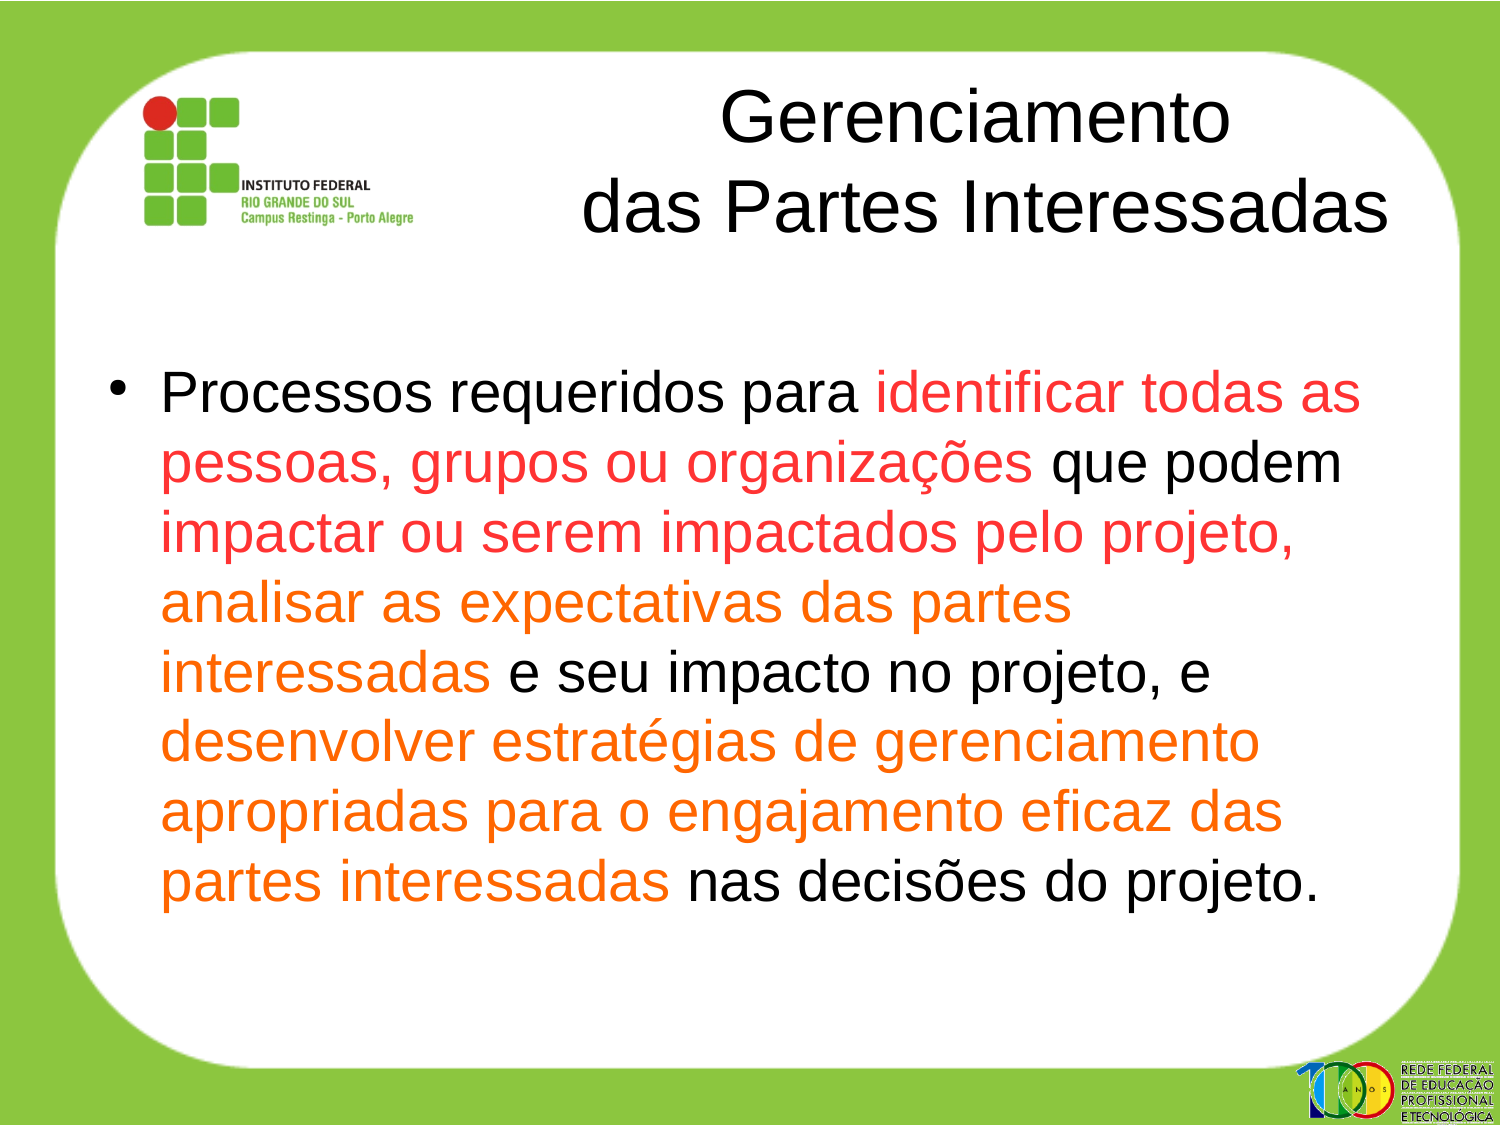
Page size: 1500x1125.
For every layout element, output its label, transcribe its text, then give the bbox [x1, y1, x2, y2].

title Gerenciamento das Partes Interessadas [531, 60, 1500, 249]
list Processos requeridos para identificar todas as pessoas, grupos ou organizações que podem impactar ou serem impactados pelo projeto, analisar as expectativas das partes interessadas e seu impacto no projeto, e desenvolver estratégias de gerenciamento apropriadas para o engajamento eficaz das partes interessadas nas decisões do projeto. [75, 262, 1426, 1035]
picture [0, 1, 1500, 1125]
